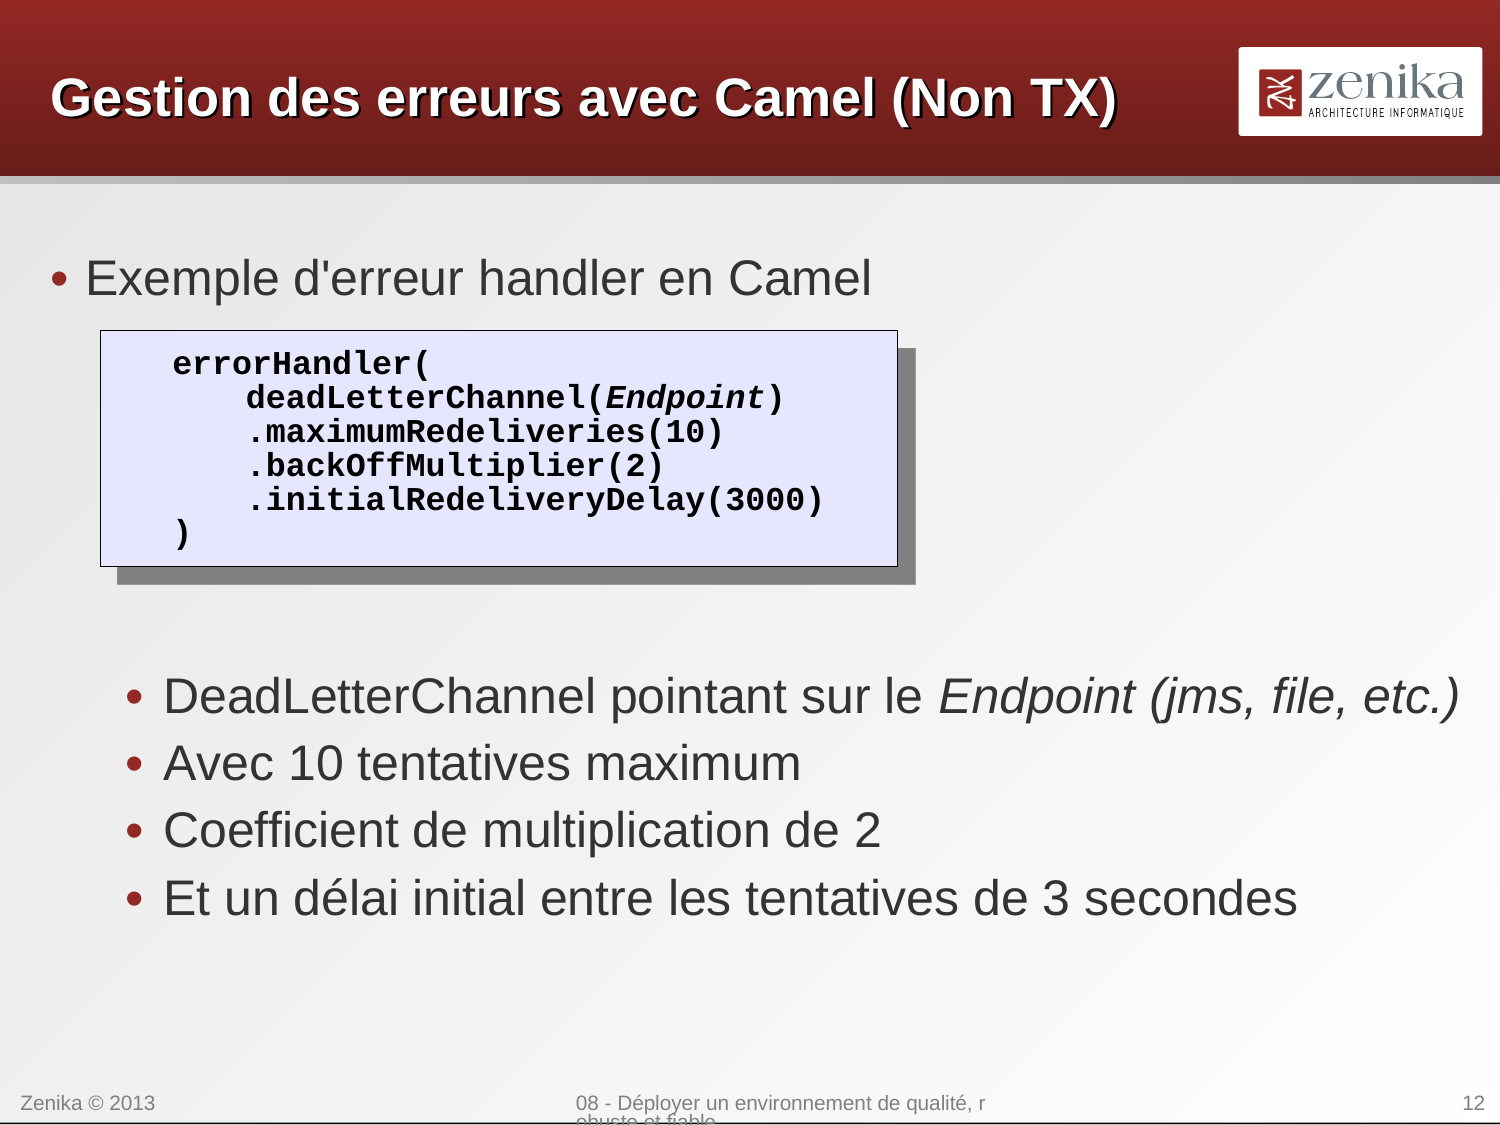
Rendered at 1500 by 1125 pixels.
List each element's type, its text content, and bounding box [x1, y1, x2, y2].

title Gestion des erreurs avec Camel (Non TX) [50, 22, 1206, 172]
list Exemple d'erreur handler en Camel DeadLetterChannel pointant sur le Endpoint (jms, file, etc.) Avec 10 tentatives maximum Coefficient de multiplication de 2 Et un délai initial entre les tentatives de 3 secondes [50, 250, 1477, 1064]
picture [1257, 58, 1464, 125]
text_box errorHandler( deadLetterChannel(Endpoint) .maximumRedeliveries(10) .backOffMultiplier(2) .initialRedeliveryDelay(3000) ) [100, 330, 898, 567]
